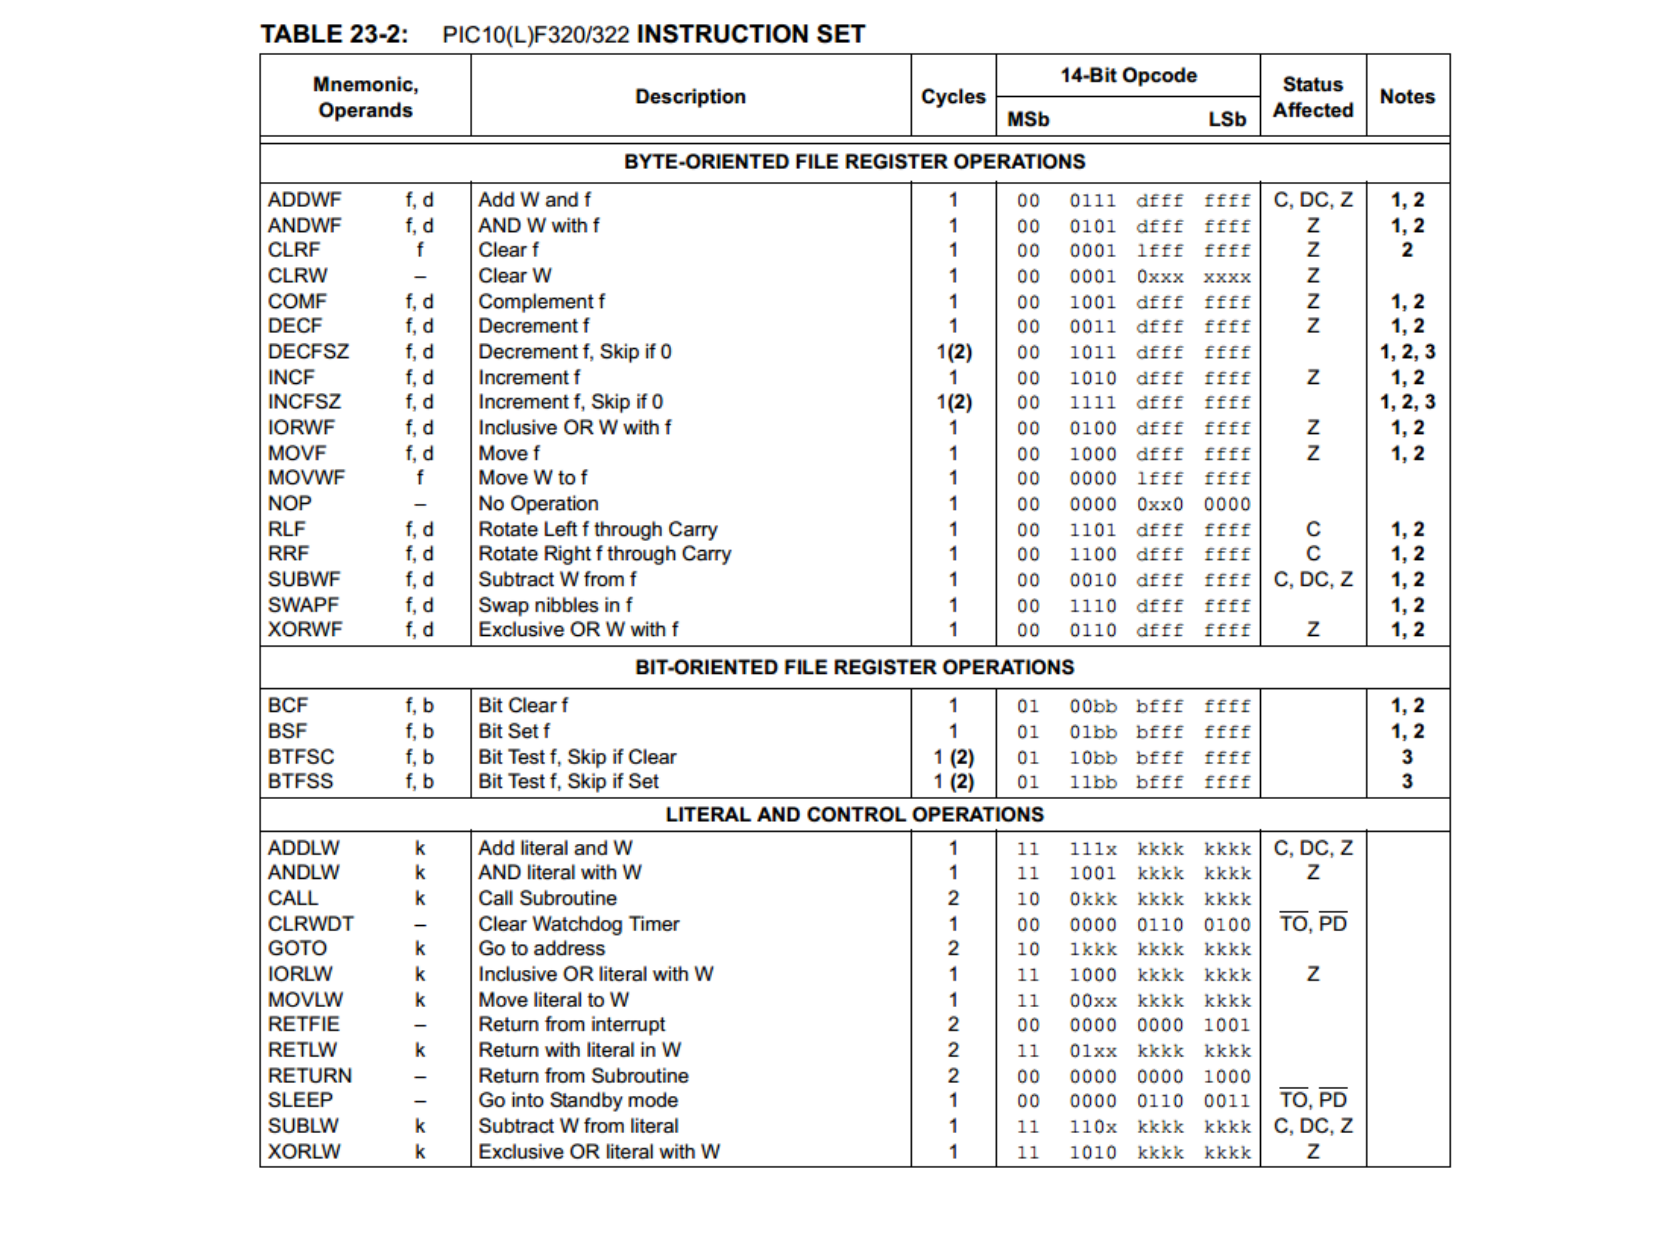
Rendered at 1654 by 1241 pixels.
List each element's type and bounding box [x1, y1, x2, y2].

picture [249, 14, 1471, 1174]
